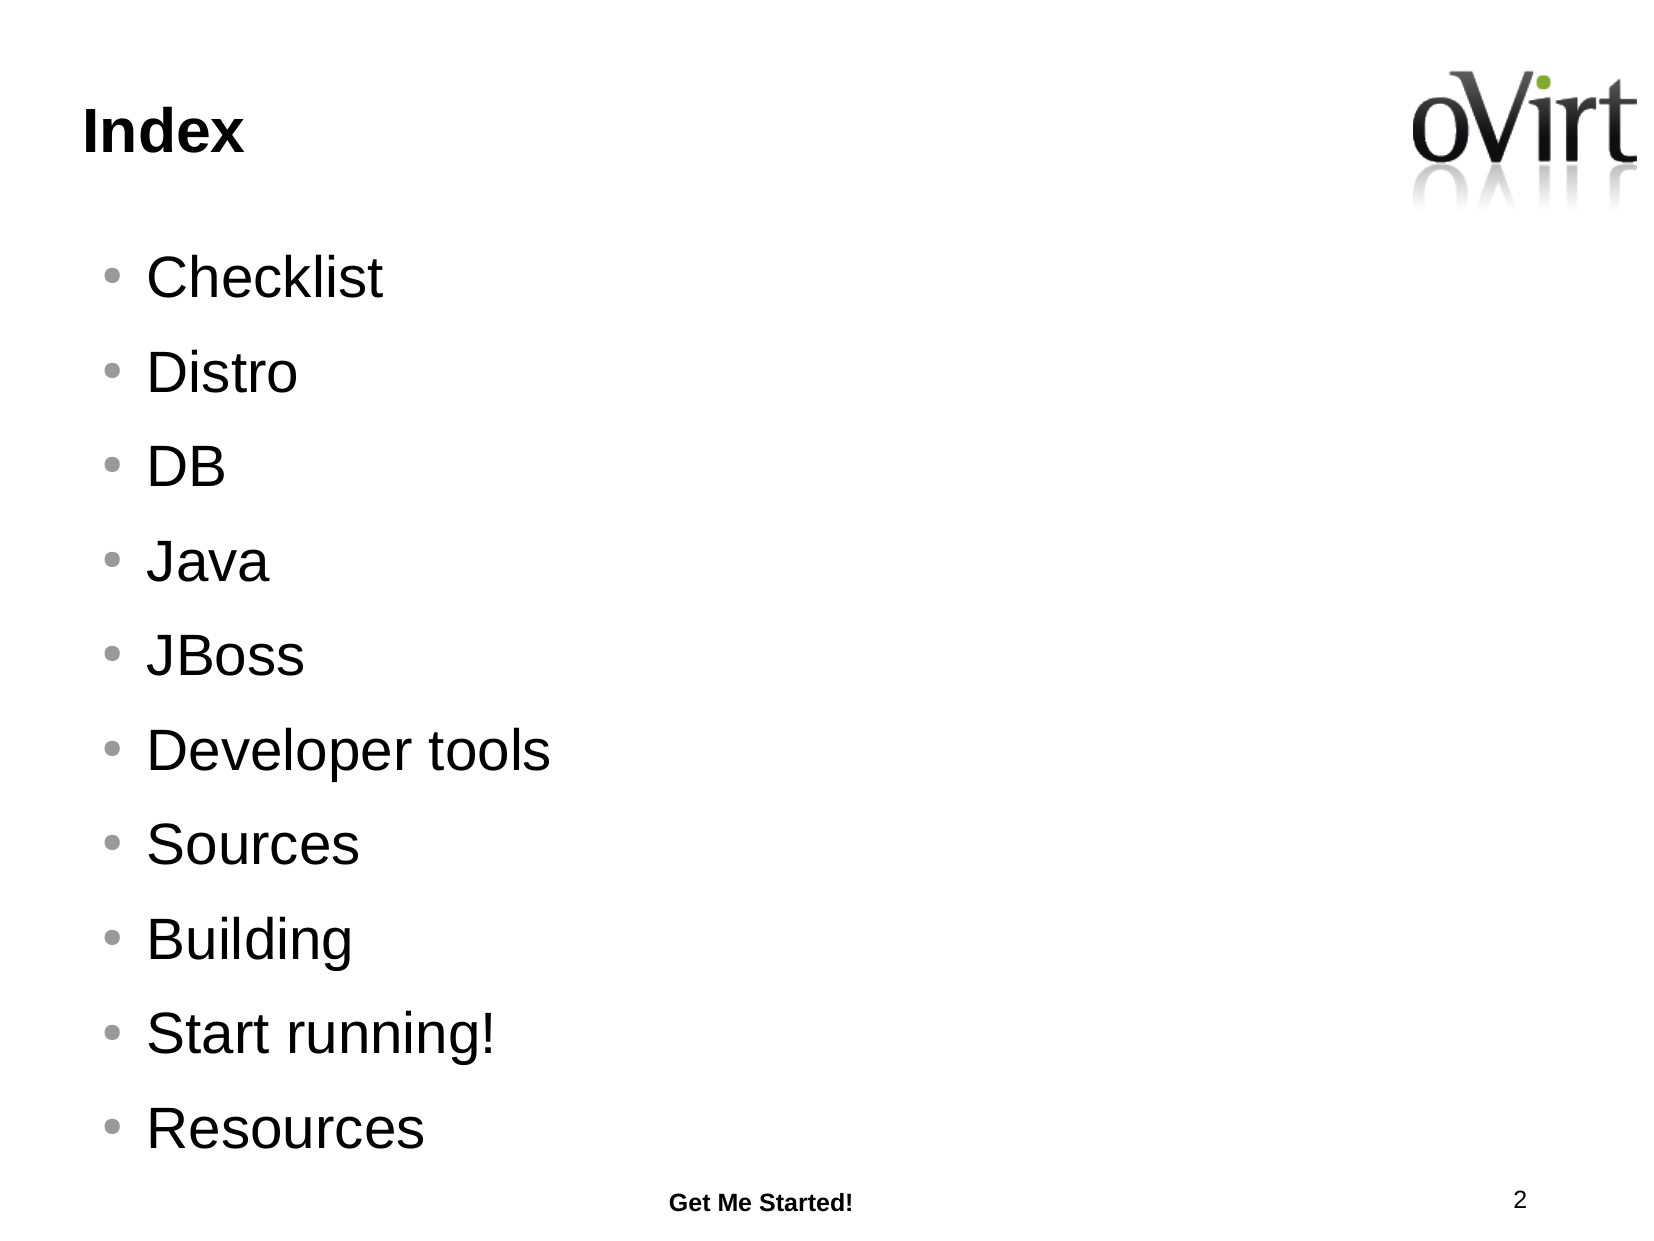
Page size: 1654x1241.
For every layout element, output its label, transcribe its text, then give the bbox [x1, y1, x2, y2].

list Checklist Distro DB Java JBoss Developer tools Sources Building Start running! Resources [86, 244, 1576, 1161]
picture [1413, 63, 1637, 212]
title Index [82, 37, 1303, 226]
